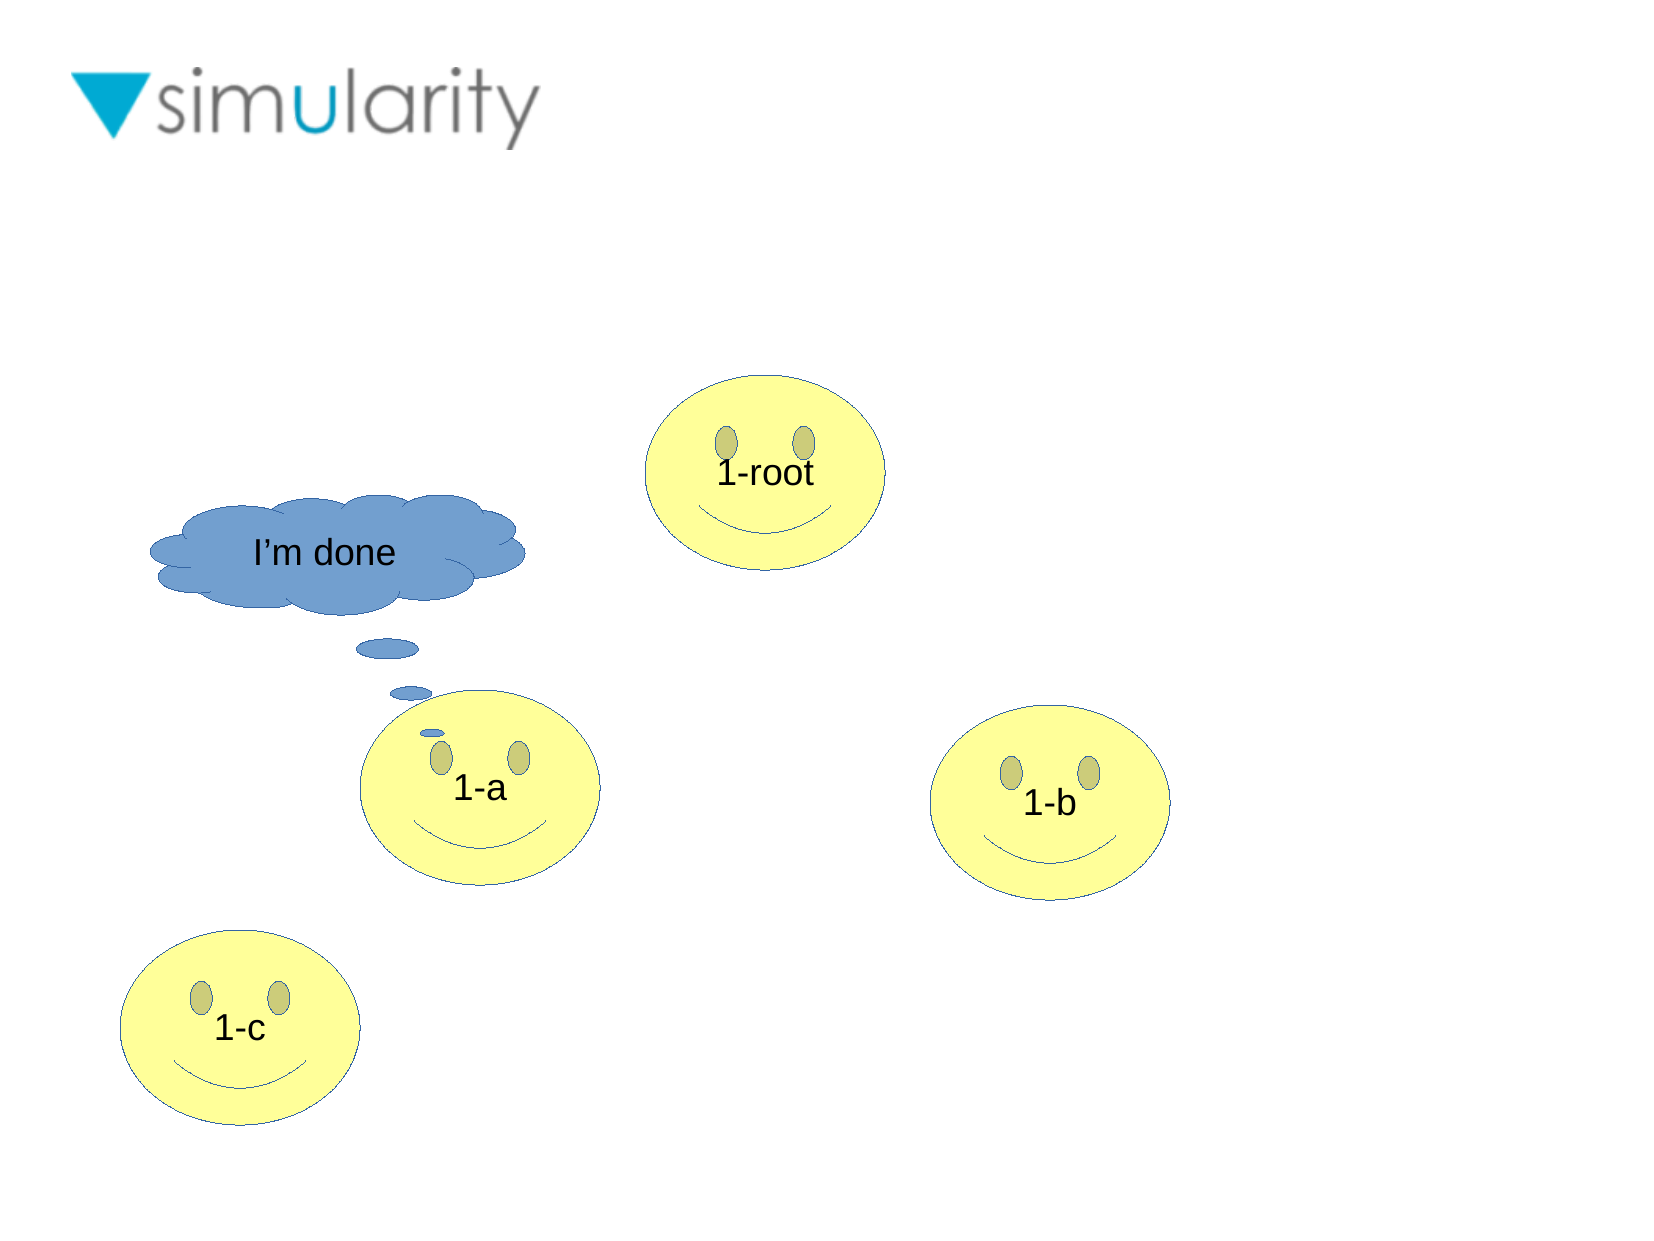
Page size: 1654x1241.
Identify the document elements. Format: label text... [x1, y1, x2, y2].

text_box I’m done [356, 638, 419, 659]
text_box I’m done [390, 686, 432, 701]
text_box 1-c [120, 930, 361, 1126]
text_box I’m done [420, 729, 445, 737]
picture [71, 67, 541, 150]
text_box 1-a [360, 690, 601, 886]
text_box I’m done [150, 495, 526, 616]
text_box 1-b [930, 705, 1171, 901]
text_box 1-root [645, 375, 886, 571]
